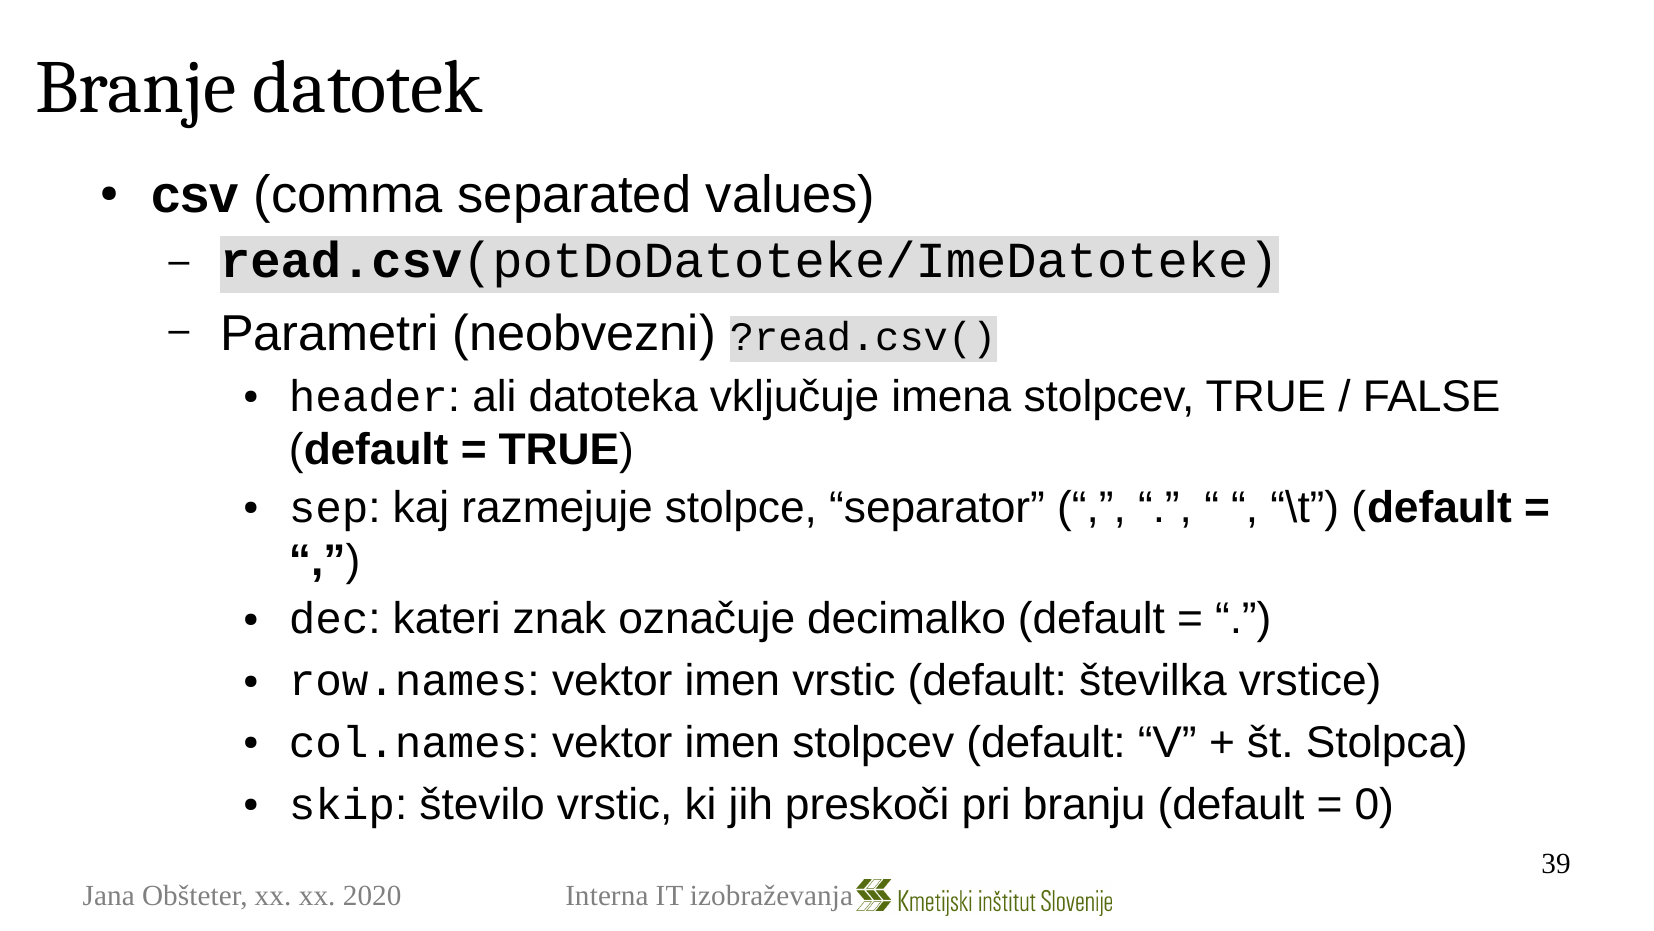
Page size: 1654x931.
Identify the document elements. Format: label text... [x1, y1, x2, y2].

title Branje datotek [35, 21, 1524, 154]
list csv (comma separated values) read.csv(potDoDatoteke/ImeDatoteke) Parametri (neobvezni) ?read.csv() header: ali datoteka vključuje imena stolpcev, TRUE / FALSE (default = TRUE) sep: kaj razmejuje stolpce, “separator” (“,”, “.”, “ “, “\t”) (default = “,”) dec: kateri znak označuje decimalko (default = “.”) row.names: vektor imen vrstic (default: številka vrstice) col.names: vektor imen stolpcev (default: “V” + št. Stolpca) skip: število vrstic, ki jih preskoči pri branju (default = 0) [82, 165, 1630, 839]
picture [856, 879, 1112, 916]
